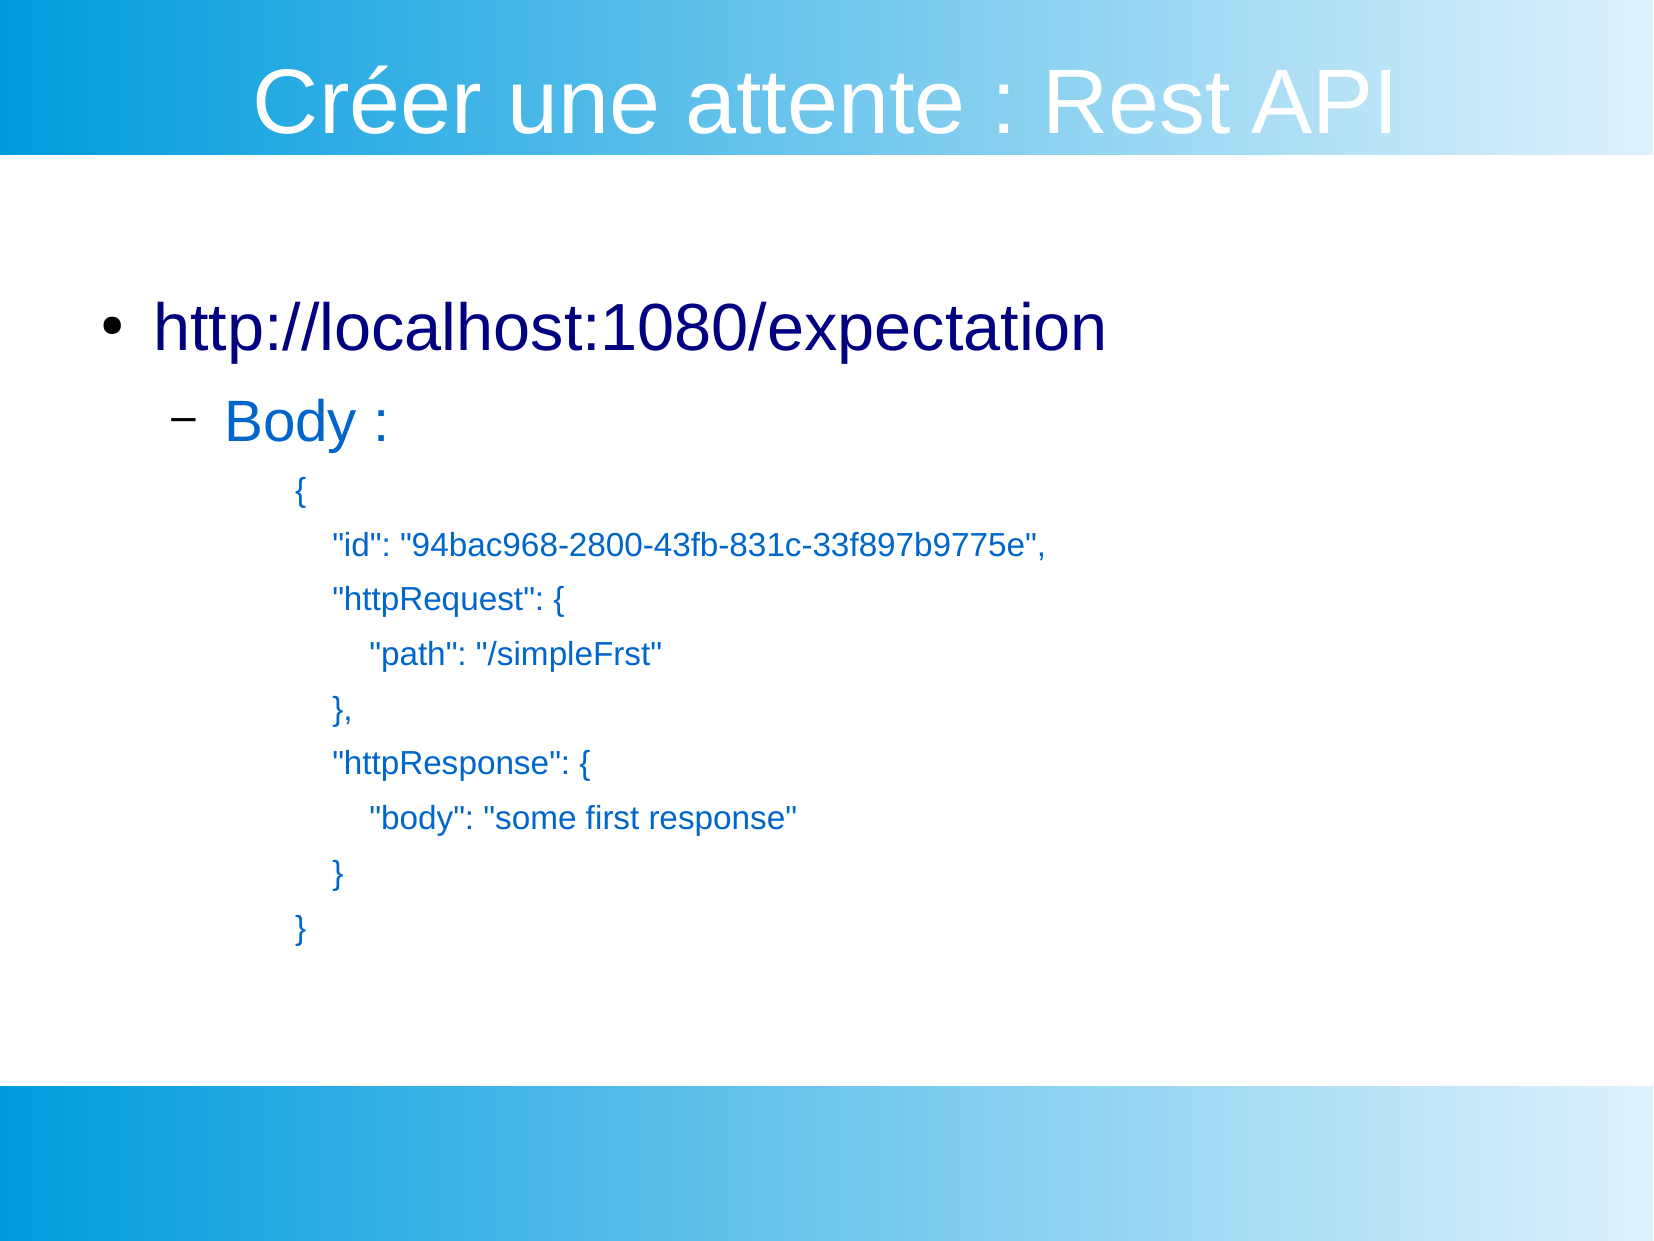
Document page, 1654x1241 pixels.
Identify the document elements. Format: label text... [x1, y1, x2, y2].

title Créer une attente : Rest API [82, 49, 1571, 155]
list http://localhost:1080/expectation Body : { "id": "94bac968-2800-43fb-831c-33f897b9775e", "httpRequest": { "path": "/simpleFrst" }, "httpResponse": { "body": "some first response" } } [82, 290, 1571, 1010]
